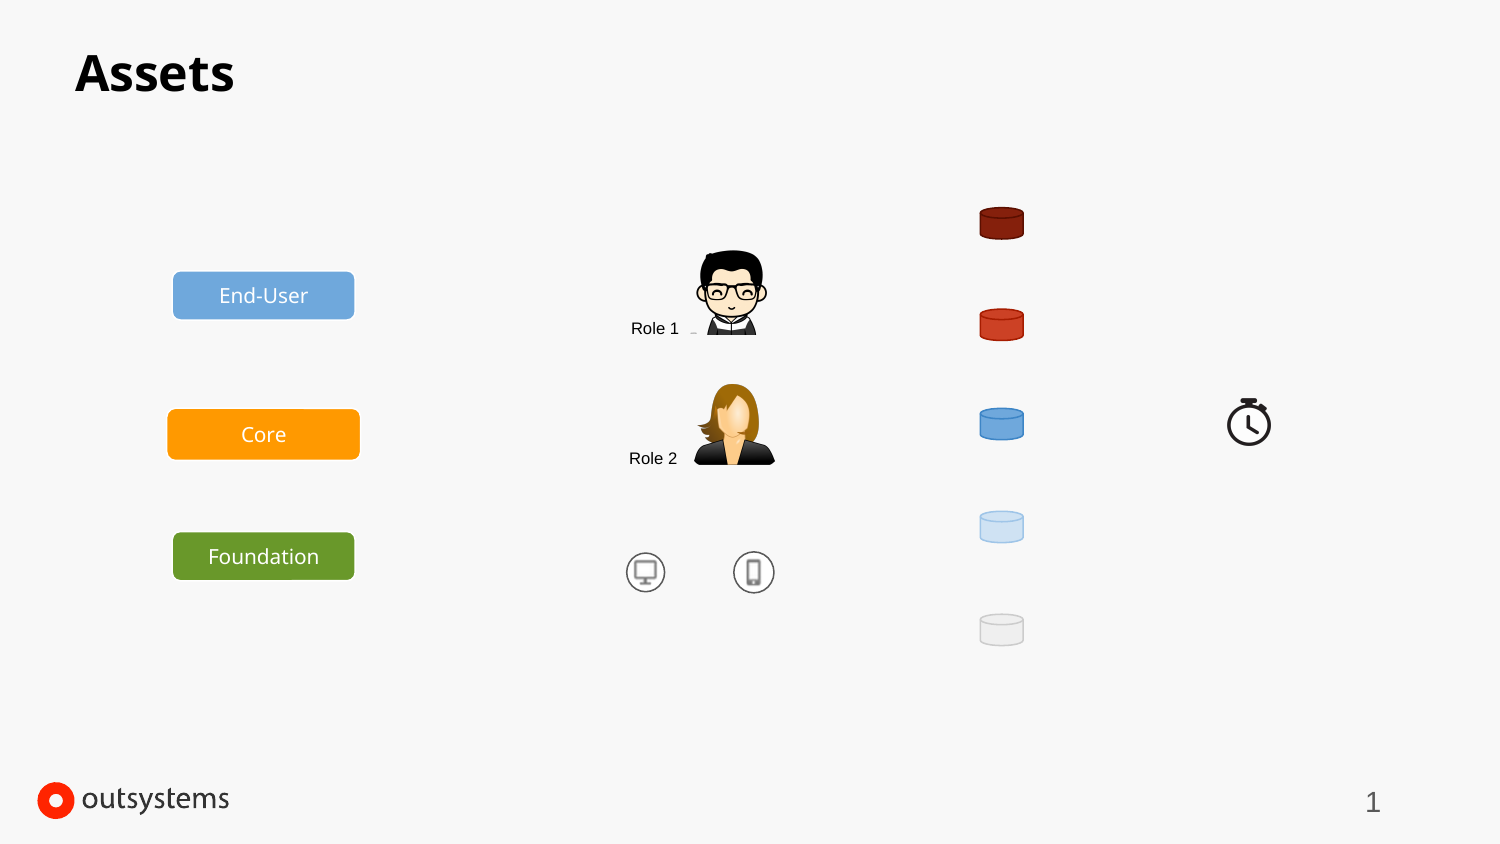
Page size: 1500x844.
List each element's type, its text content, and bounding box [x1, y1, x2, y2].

text_box [633, 553, 659, 558]
text_box Foundation [172, 531, 356, 581]
picture [631, 558, 660, 587]
text_box [980, 511, 1024, 543]
text_box [660, 559, 665, 585]
text_box [733, 558, 739, 586]
text_box [626, 560, 631, 585]
text_box Role 1 [616, 303, 726, 345]
picture [689, 250, 774, 335]
text_box Role 2 [614, 432, 705, 475]
text_box [980, 408, 1024, 440]
text_box Core [166, 408, 361, 461]
text_box [740, 551, 768, 557]
title Assets [75, 33, 1290, 116]
text_box [633, 587, 658, 592]
picture [692, 382, 777, 467]
text_box [980, 309, 1024, 341]
picture [1227, 398, 1271, 446]
text_box [980, 207, 1024, 239]
text_box [980, 614, 1024, 646]
picture [739, 557, 769, 588]
text_box End-User [172, 270, 356, 321]
text_box [769, 559, 774, 586]
slide_number <number> [1350, 780, 1446, 822]
text_box [741, 588, 767, 593]
